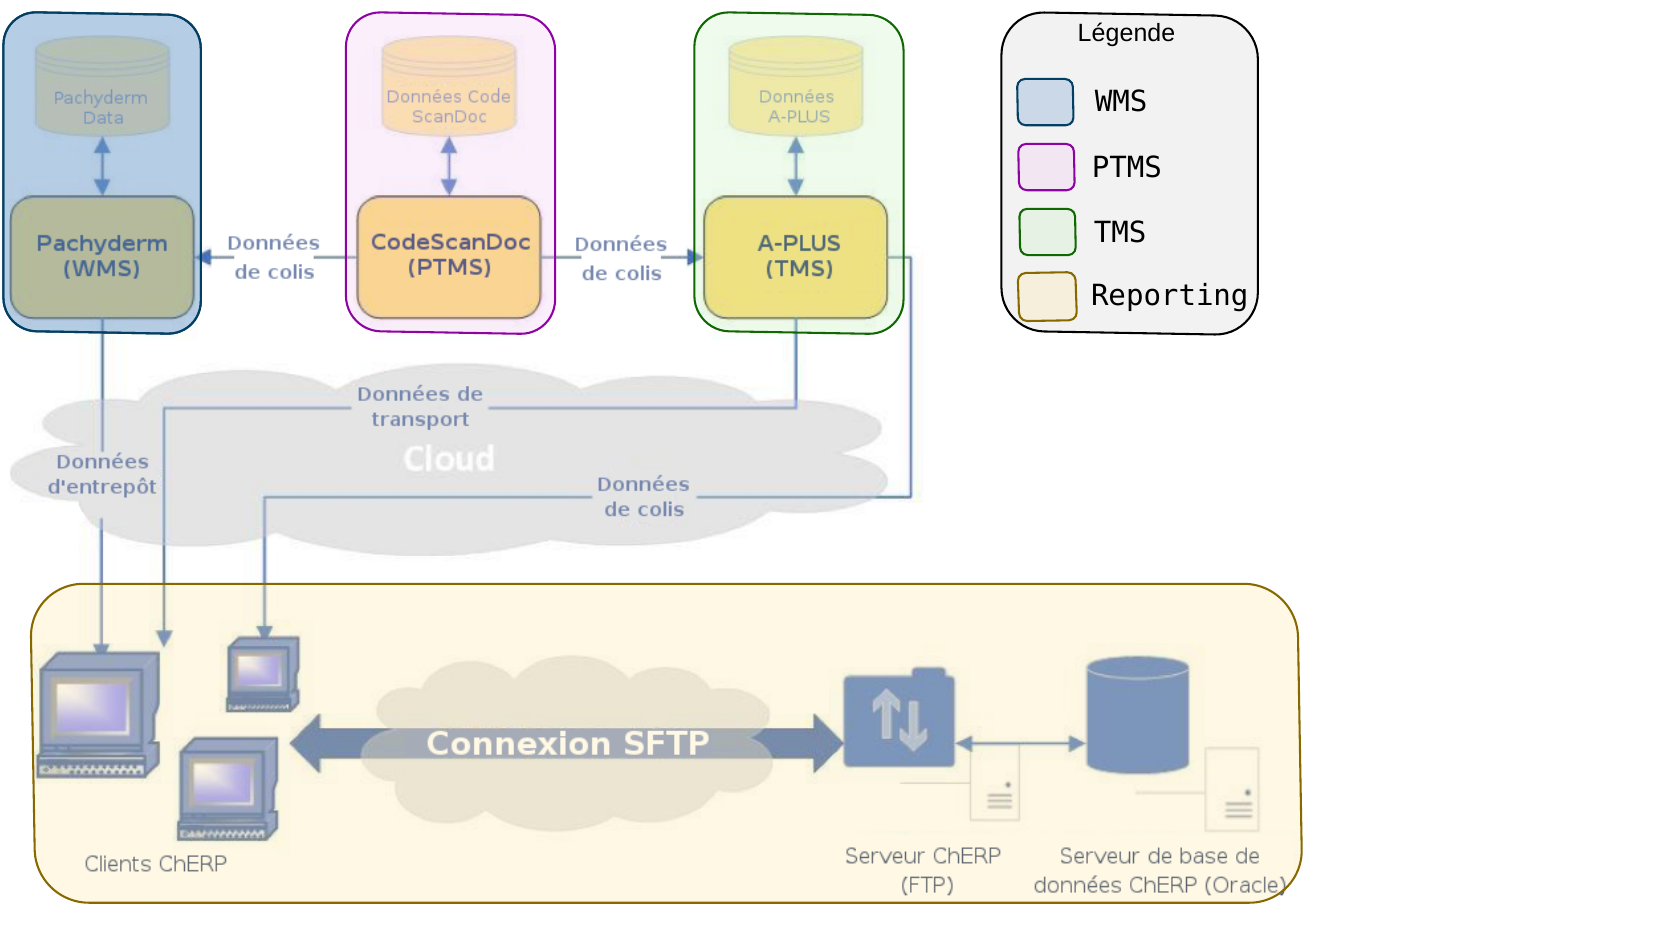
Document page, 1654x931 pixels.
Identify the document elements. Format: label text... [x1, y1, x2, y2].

text_box [1001, 12, 1258, 335]
text_box [694, 12, 904, 334]
text_box Légende [1062, 11, 1193, 60]
text_box [31, 583, 1302, 903]
picture [9, 35, 1300, 910]
text_box TMS [1094, 215, 1159, 250]
text_box PTMS [1077, 142, 1231, 192]
text_box Reporting [1076, 271, 1272, 321]
text_box [345, 12, 556, 334]
text_box WMS [1080, 76, 1233, 126]
text_box [3, 12, 201, 334]
